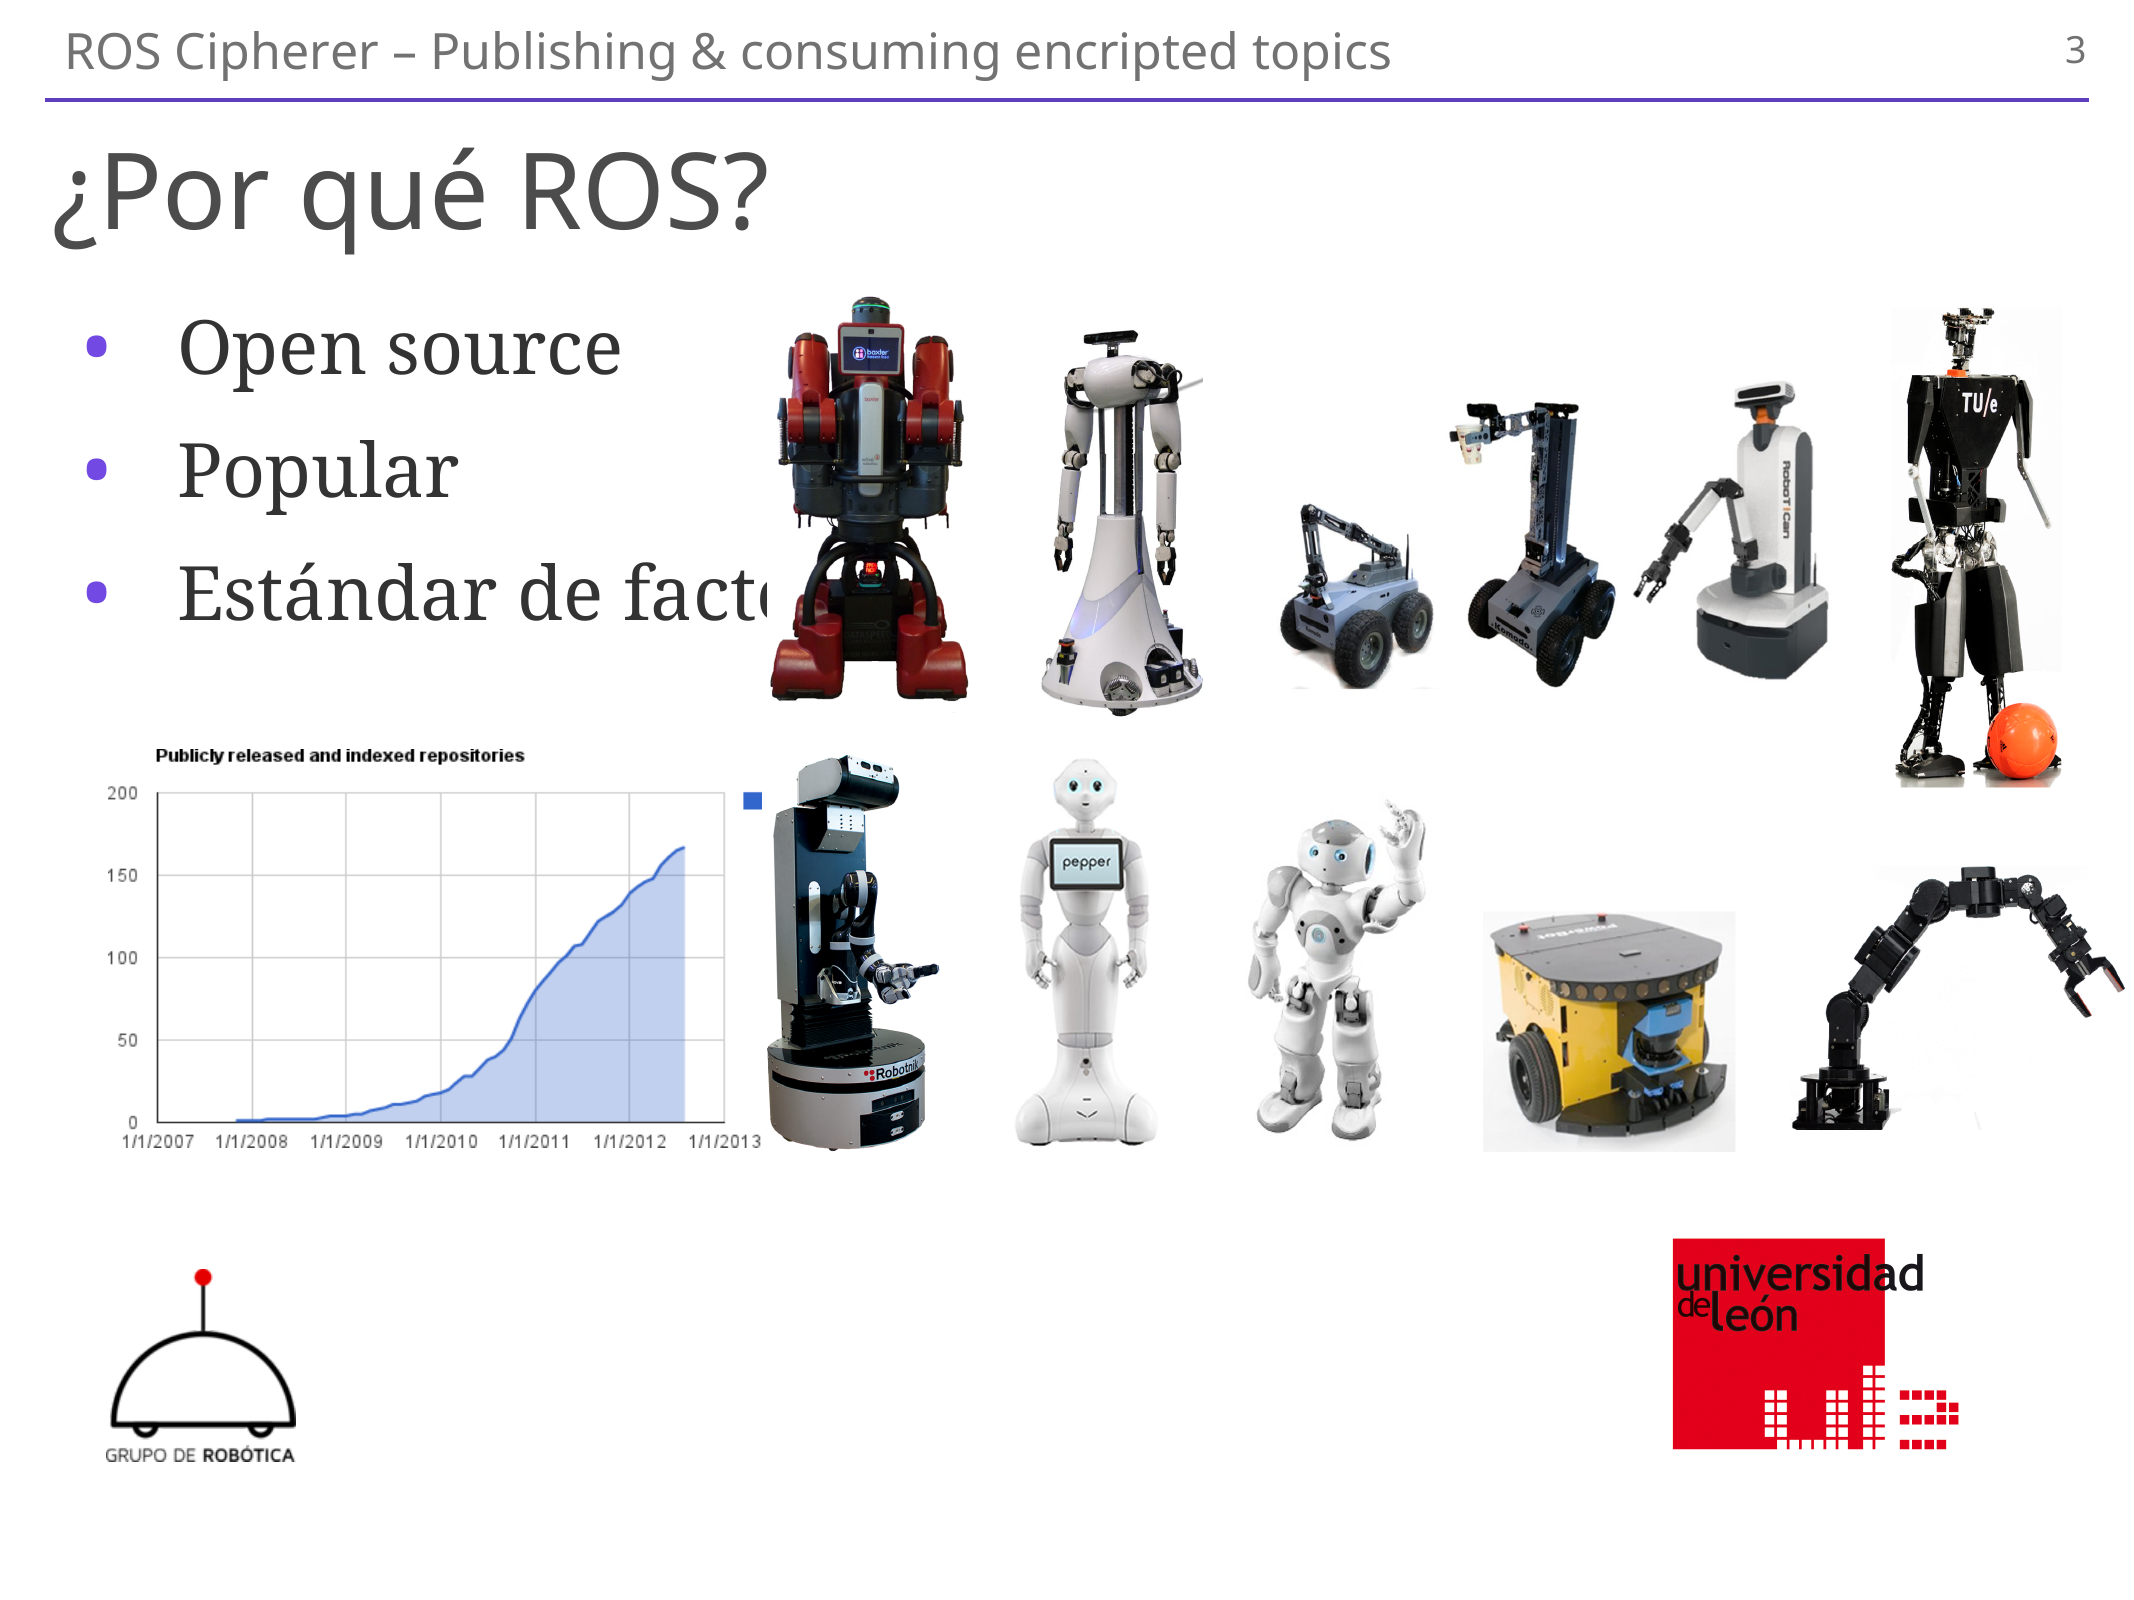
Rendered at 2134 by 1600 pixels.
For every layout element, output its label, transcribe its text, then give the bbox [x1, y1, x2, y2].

picture [1653, 1181, 1979, 1506]
picture [767, 295, 2126, 1152]
title ¿Por qué ROS? [52, 113, 2096, 260]
picture [106, 1269, 296, 1462]
list Open source Popular Estándar de facto [31, 290, 2075, 1594]
picture [108, 749, 762, 1148]
text_box ROS Cipherer – Publishing & consuming encripted topics [37, 9, 2021, 91]
